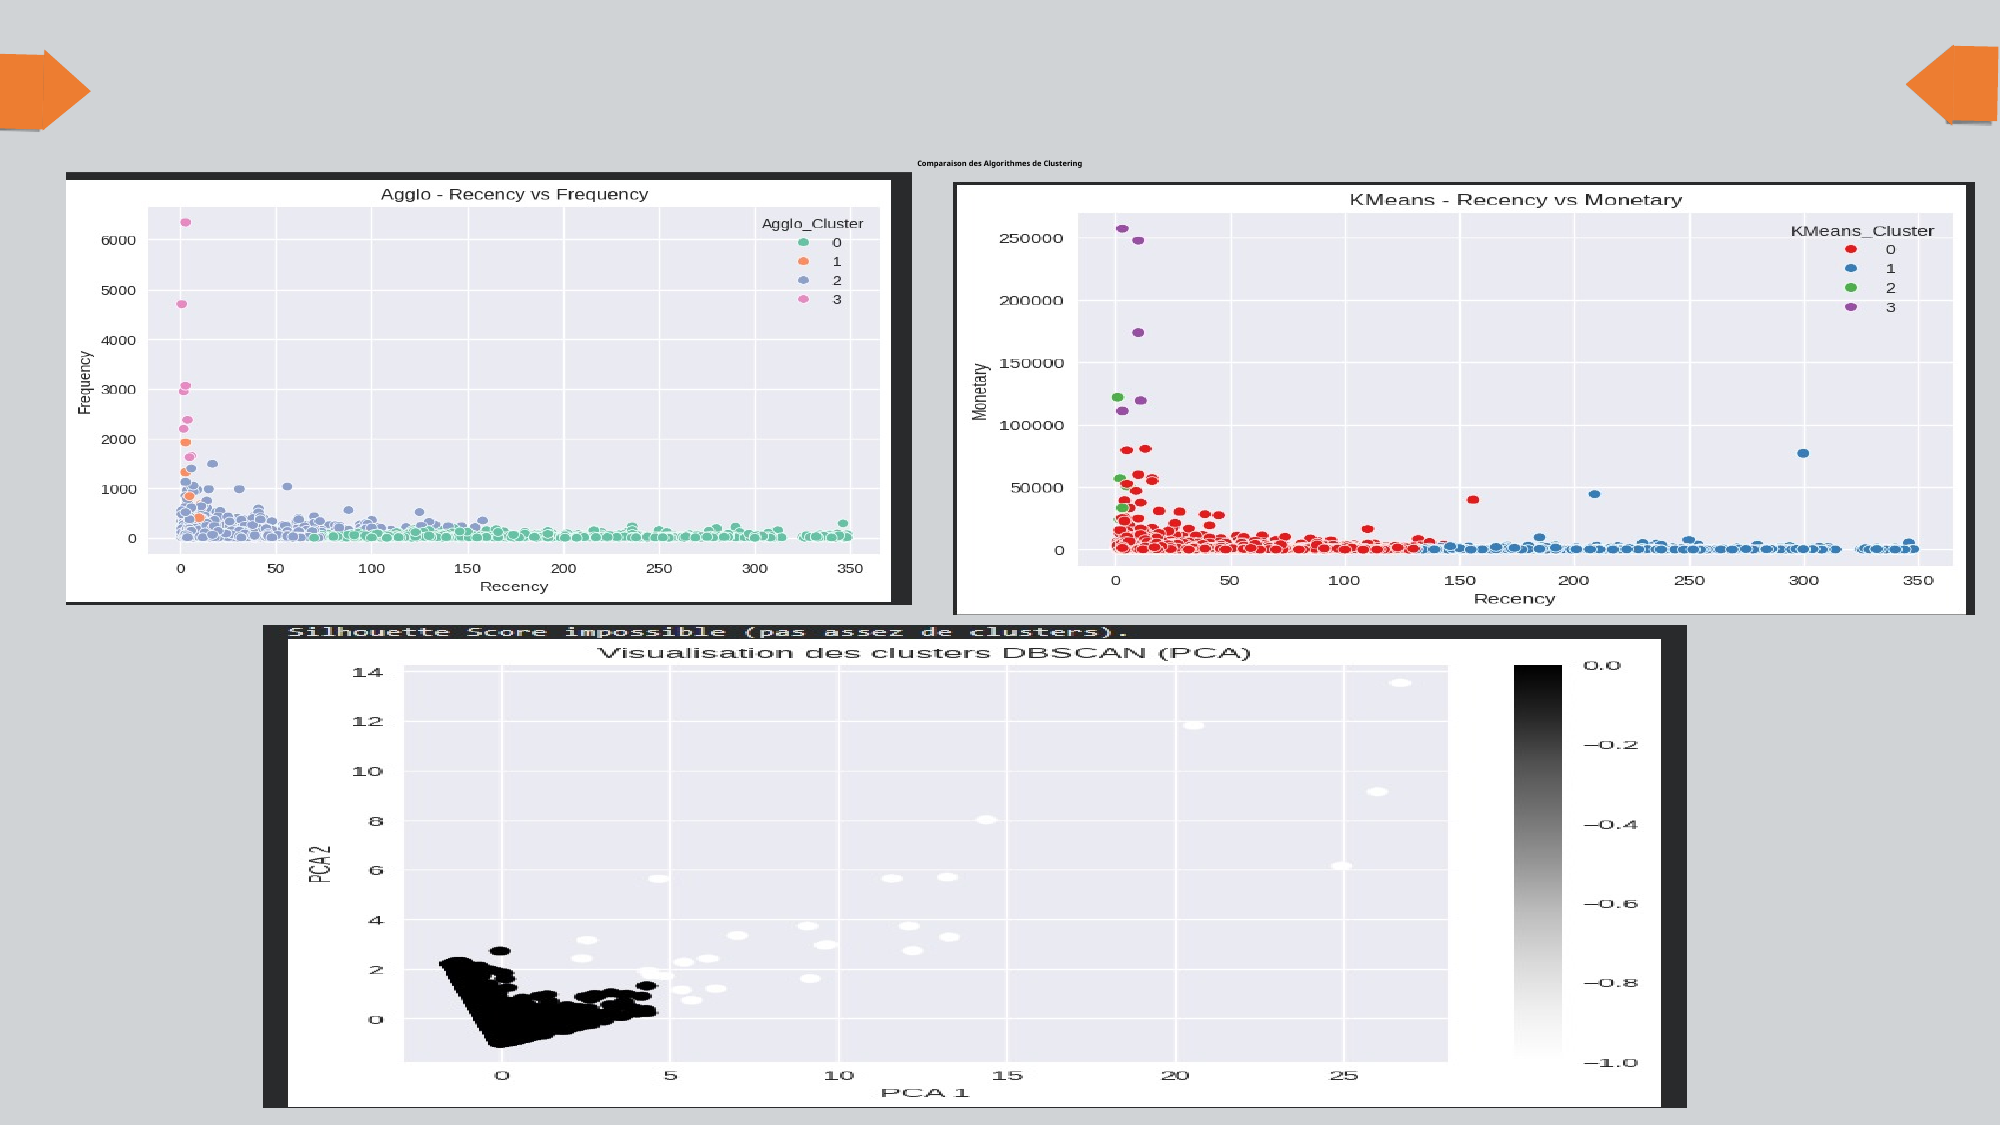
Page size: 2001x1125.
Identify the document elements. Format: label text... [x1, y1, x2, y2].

text_box [0, 51, 90, 129]
title Comparaison des Algorithmes de Clustering [137, 150, 1863, 194]
picture [263, 625, 1687, 1108]
text_box [1907, 46, 1998, 124]
picture [953, 182, 1975, 615]
picture [66, 172, 912, 605]
